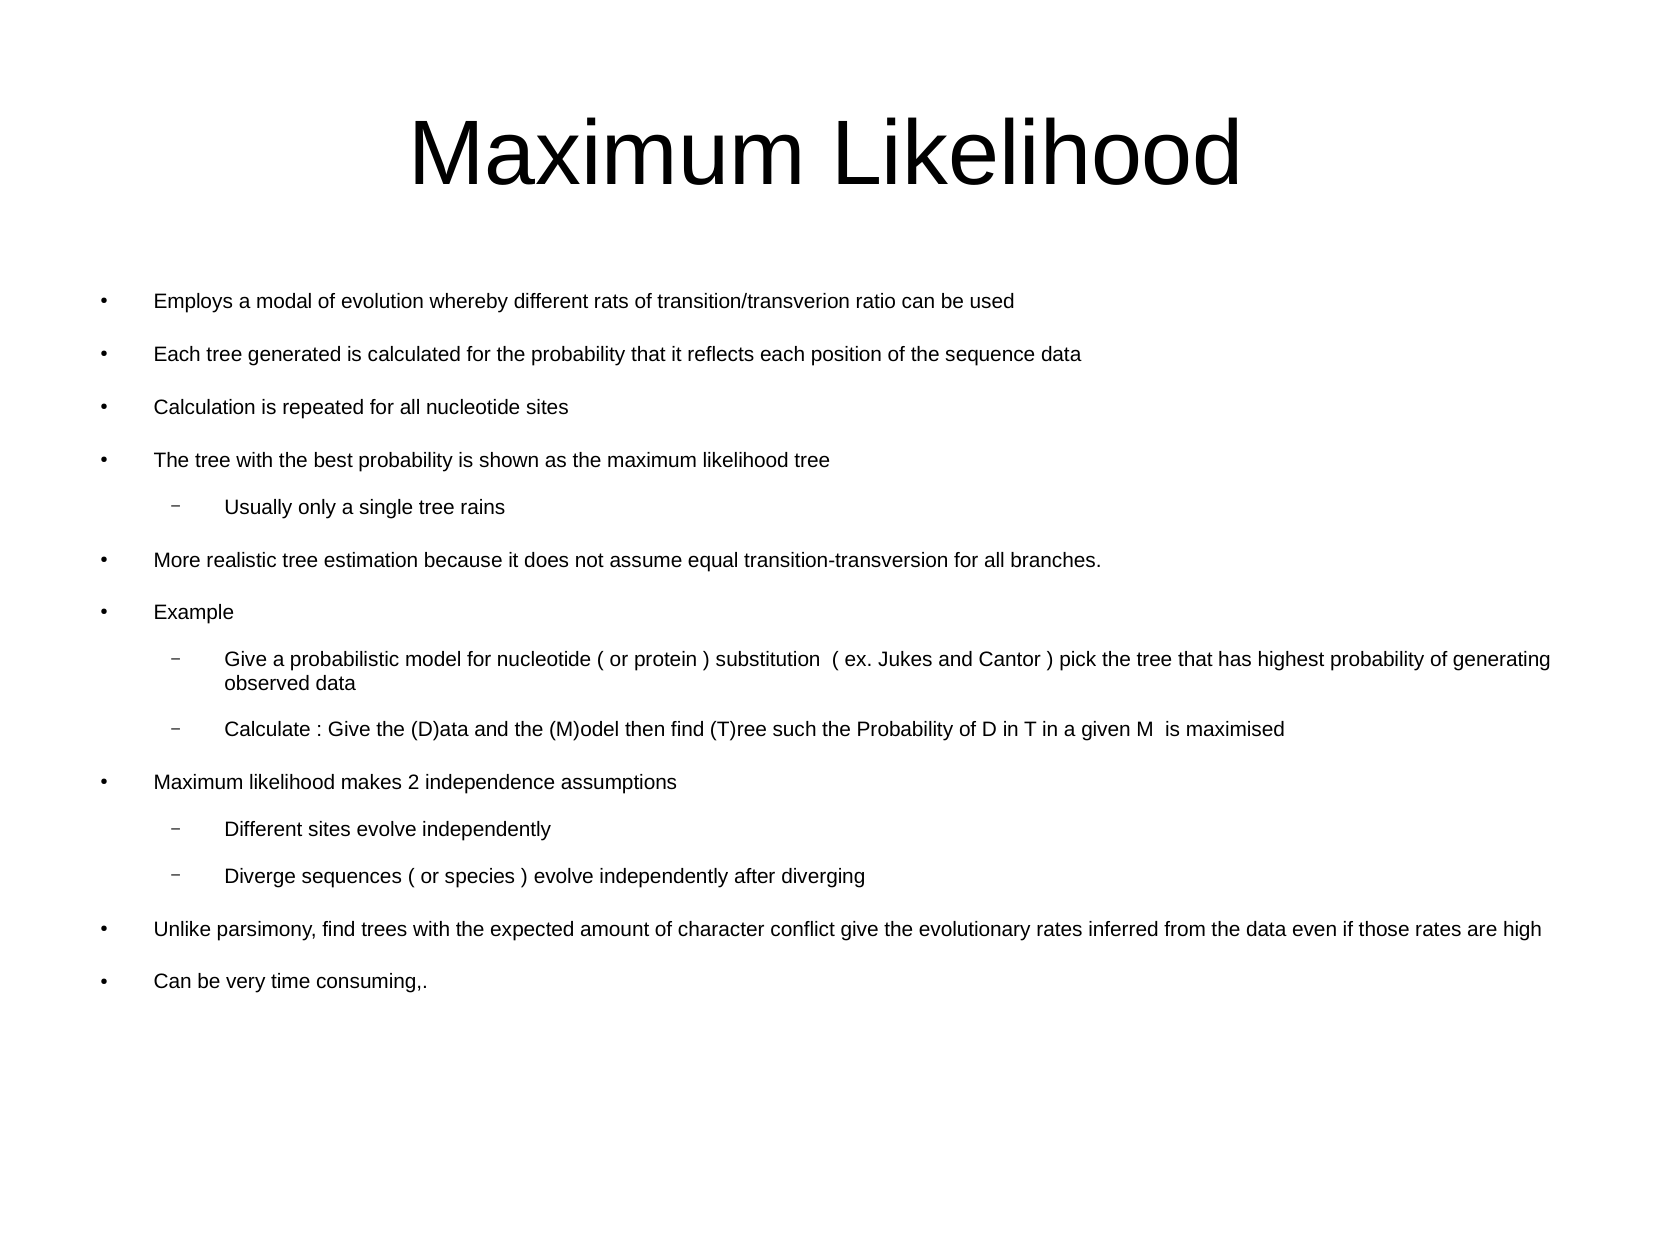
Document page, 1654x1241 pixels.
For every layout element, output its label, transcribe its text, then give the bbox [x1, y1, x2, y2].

list Employs a modal of evolution whereby different rats of transition/transverion ratio can be used Each tree generated is calculated for the probability that it reflects each position of the sequence data Calculation is repeated for all nucleotide sites The tree with the best probability is shown as the maximum likelihood tree Usually only a single tree rains More realistic tree estimation because it does not assume equal transition-transversion for all branches. Example Give a probabilistic model for nucleotide ( or protein ) substitution ( ex. Jukes and Cantor ) pick the tree that has highest probability of generating observed data Calculate : Give the (D)ata and the (M)odel then find (T)ree such the Probability of D in T in a given M is maximised Maximum likelihood makes 2 independence assumptions Different sites evolve independently Diverge sequences ( or species ) evolve independently after diverging Unlike parsimony, find trees with the expected amount of character conflict give the evolutionary rates inferred from the data even if those rates are high Can be very time consuming,. [82, 290, 1571, 1229]
title Maximum Likelihood [82, 49, 1571, 257]
